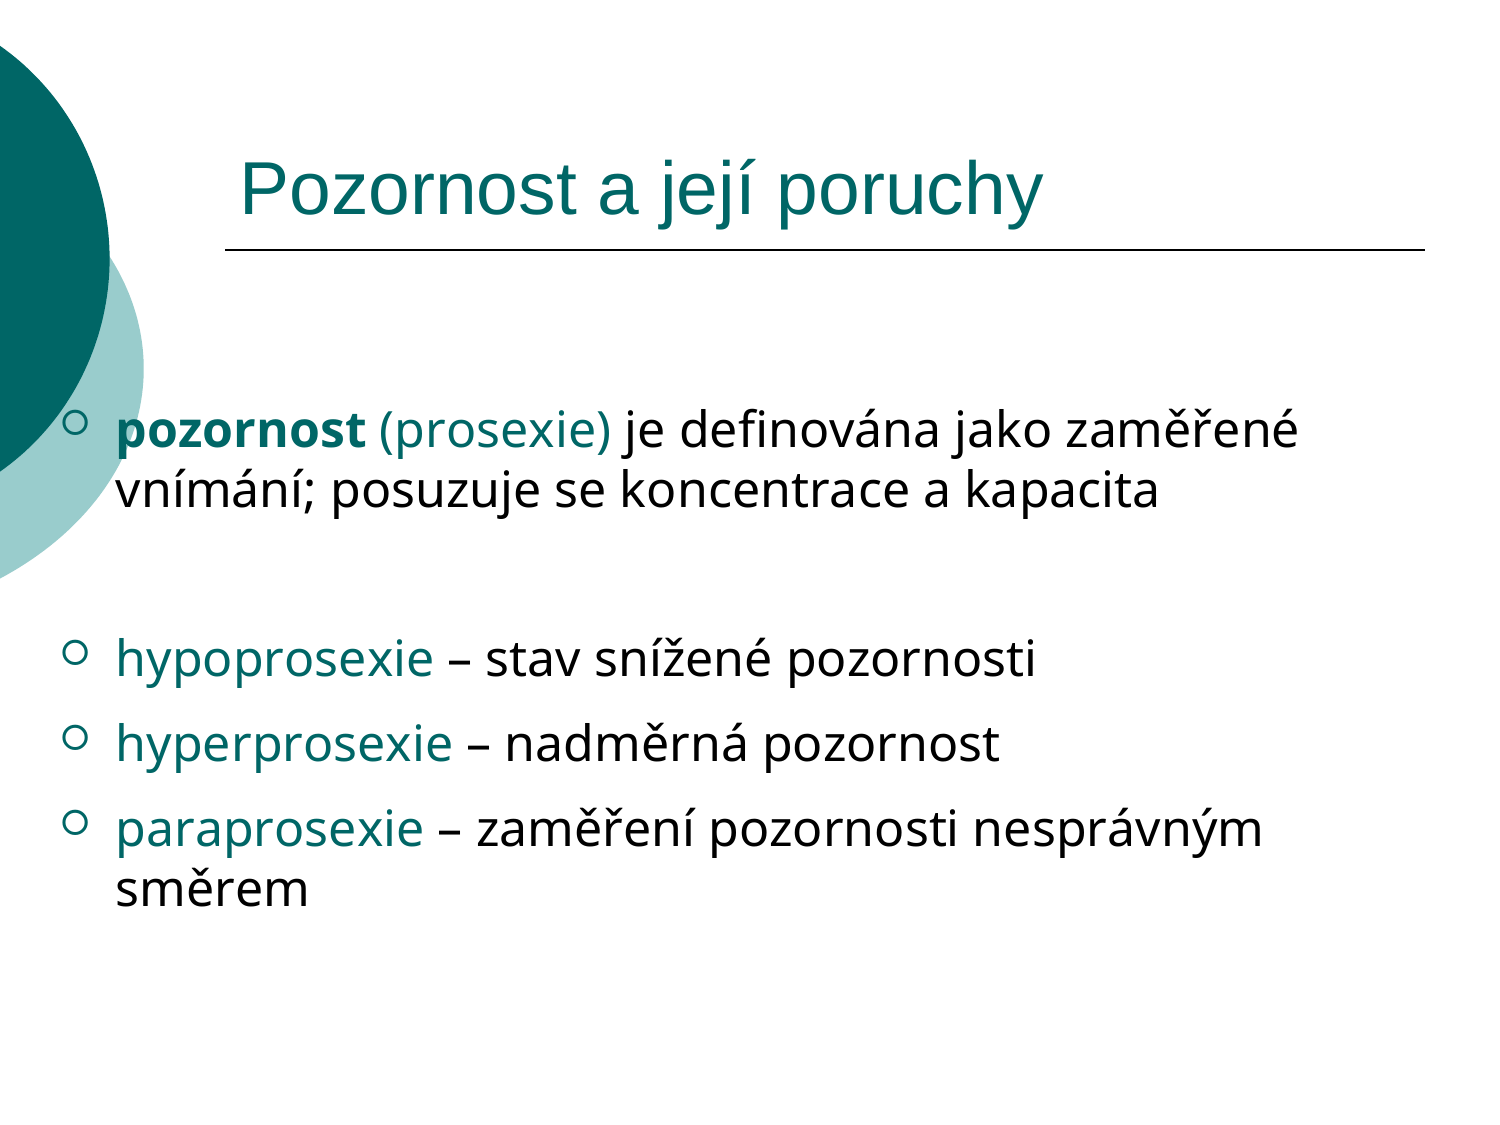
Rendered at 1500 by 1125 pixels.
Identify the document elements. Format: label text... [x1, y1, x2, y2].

list pozornost (prosexie) je definována jako zaměřené vnímání; posuzuje se koncentrace a kapacita hypoprosexie – stav snížené pozornosti hyperprosexie – nadměrná pozornost paraprosexie – zaměření pozornosti nesprávným směrem [44, 189, 1429, 1083]
title Pozornost a její poruchy [224, 49, 1425, 189]
